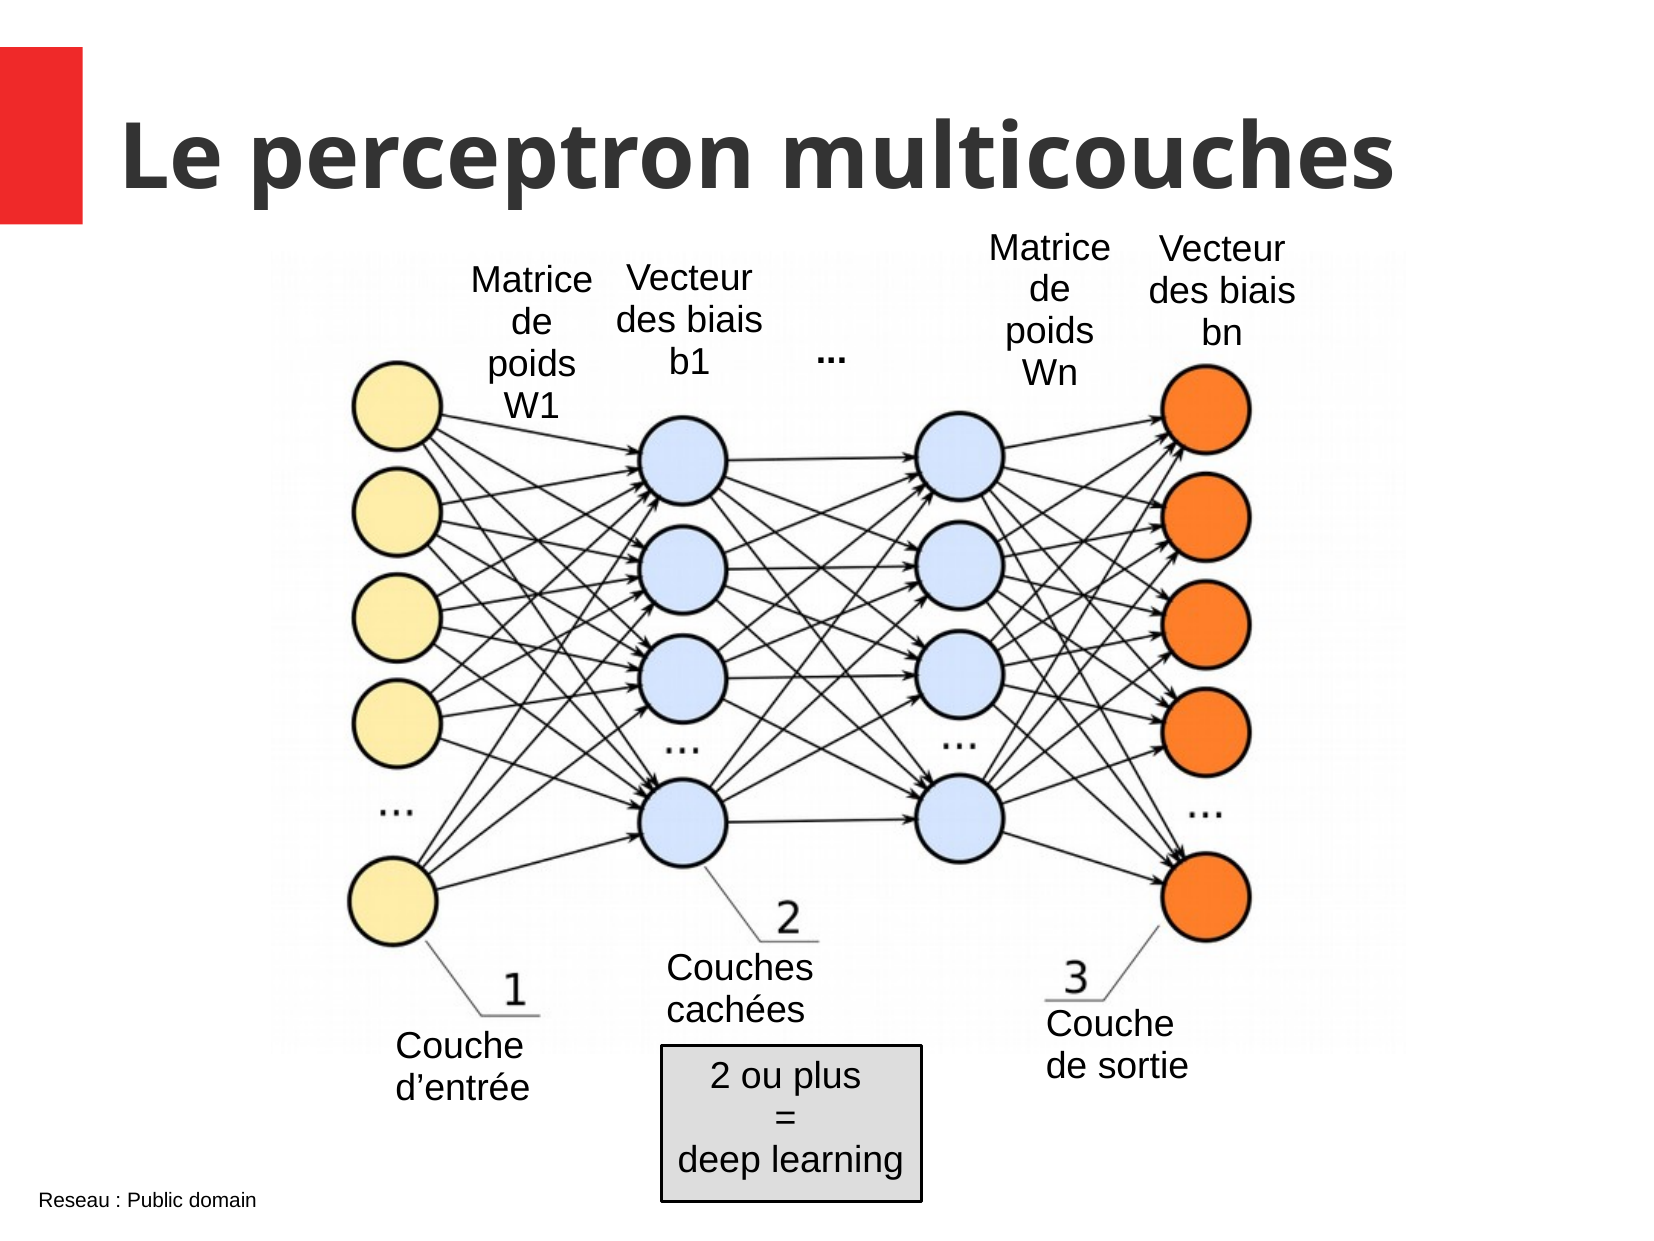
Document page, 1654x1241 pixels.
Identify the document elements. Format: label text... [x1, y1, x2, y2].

text_box Vecteur des biais b1 [589, 248, 790, 392]
text_box Couches cachées [651, 939, 848, 1039]
text_box Couche d’entrée [380, 1016, 556, 1123]
picture [271, 251, 1406, 1054]
text_box Matrice de poids W1 [455, 251, 609, 435]
text_box Matrice de poids Wn [973, 218, 1127, 402]
text_box Vecteur des biais bn [1122, 219, 1323, 363]
text_box Couche de sortie [1030, 995, 1216, 1100]
text_box Reseau : Public domain [23, 1181, 272, 1220]
title Le perceptron multicouches [118, 49, 1571, 257]
text_box ... [801, 322, 863, 379]
text_box 2 ou plus = deep learning [661, 1045, 922, 1202]
